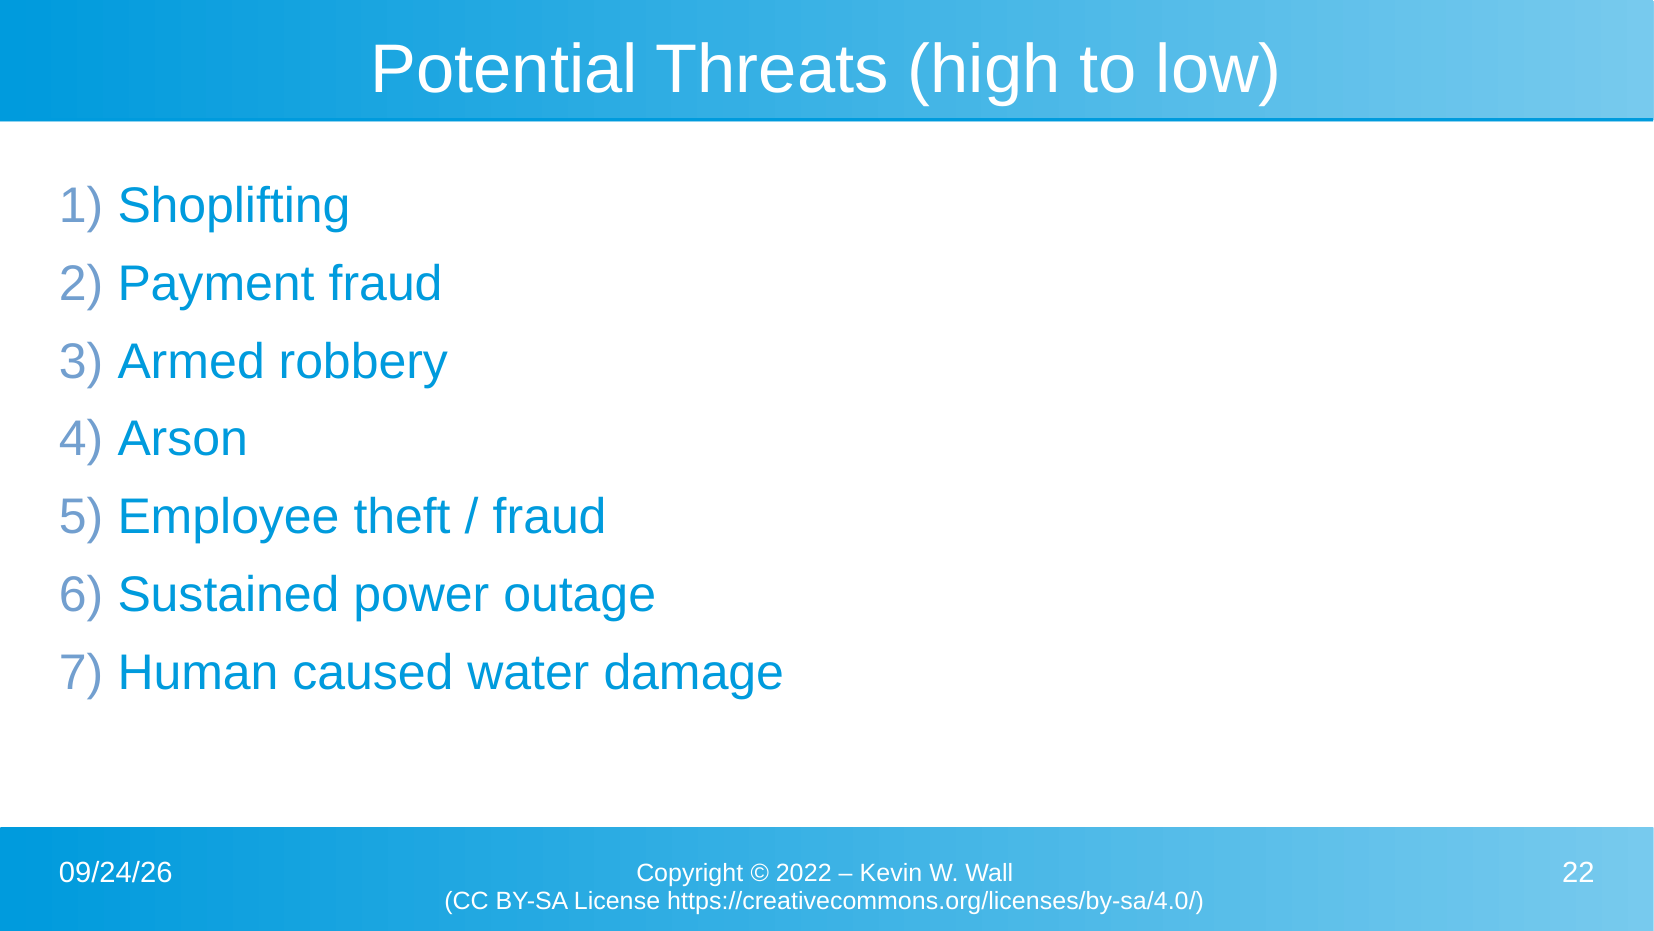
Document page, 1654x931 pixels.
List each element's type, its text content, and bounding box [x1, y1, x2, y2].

title Potential Threats (high to low) [59, 29, 1595, 108]
list Shoplifting Payment fraud Armed robbery Arson Employee theft / fraud Sustained power outage Human caused water damage [59, 177, 1595, 768]
